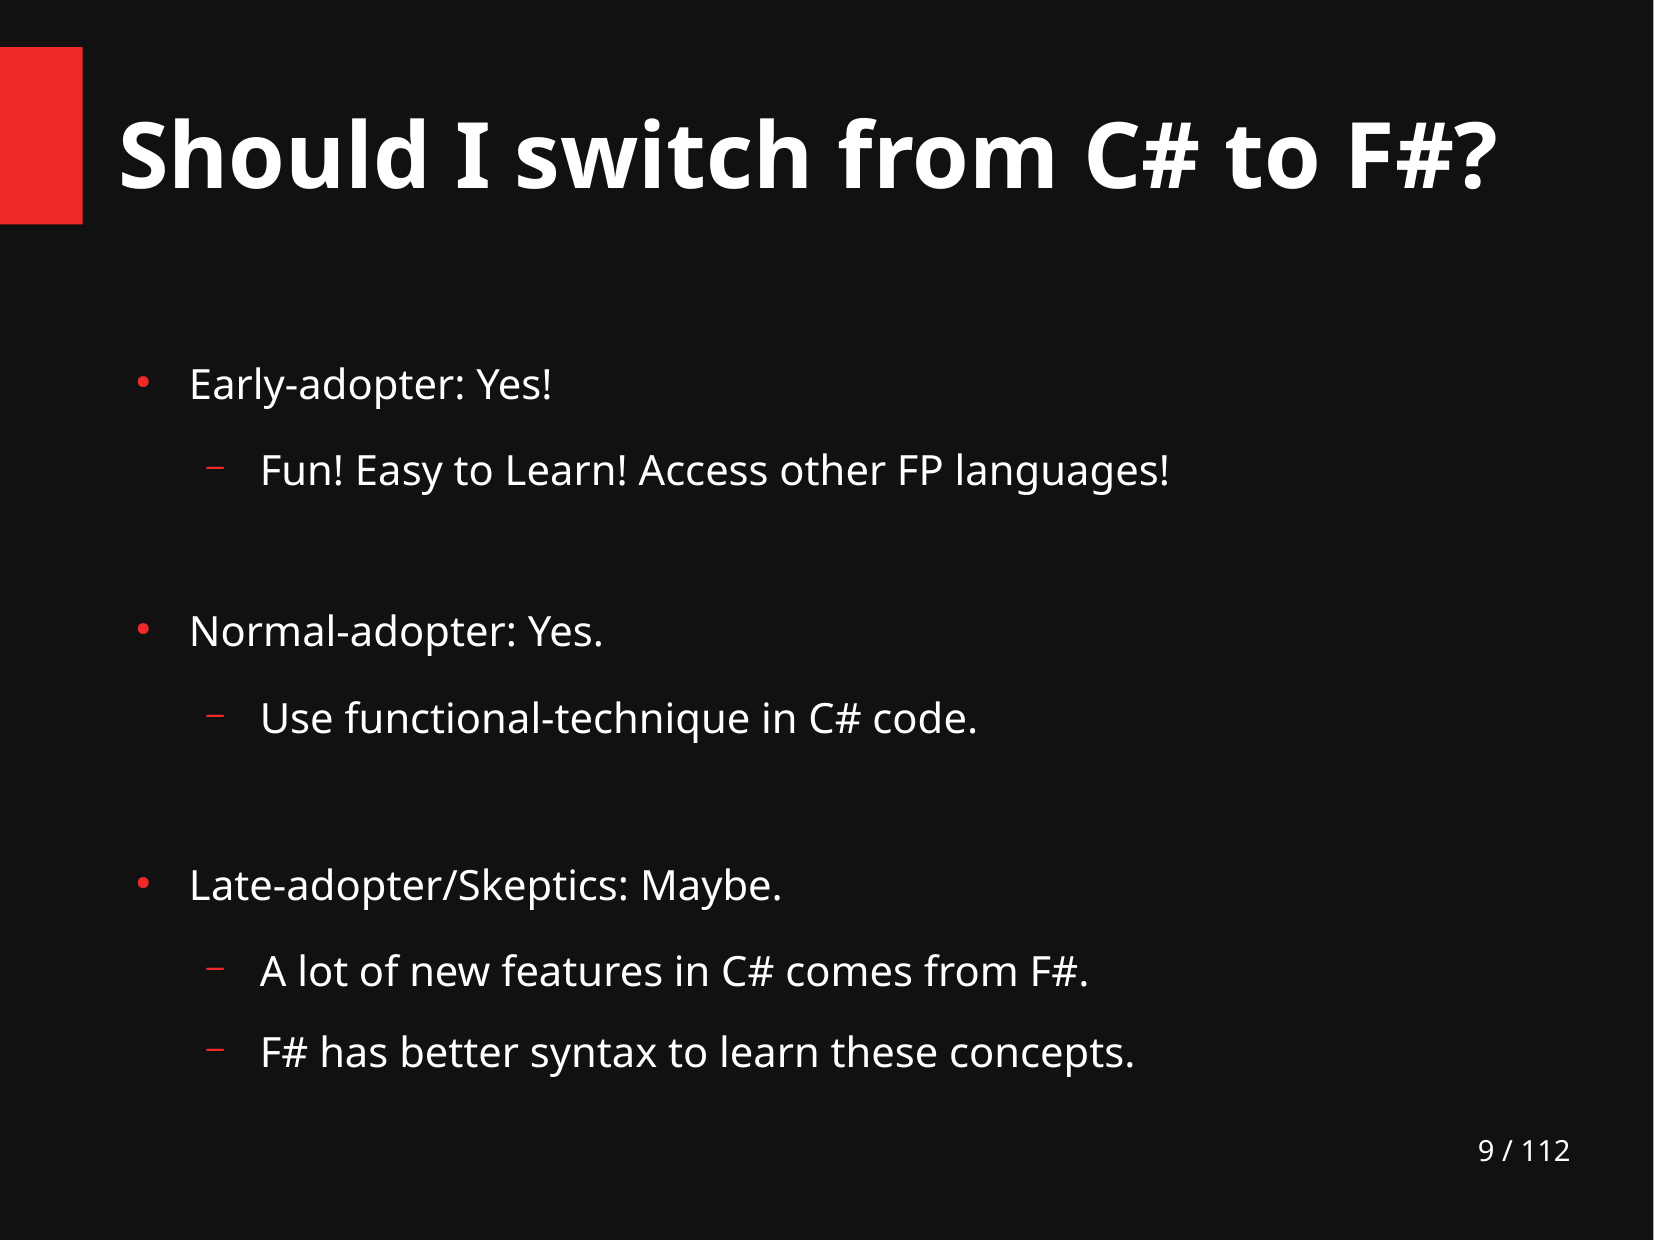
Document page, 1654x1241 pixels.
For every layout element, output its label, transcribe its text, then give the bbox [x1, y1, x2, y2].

title Should I switch from C# to F#? [118, 49, 1571, 257]
list Early-adopter: Yes! Fun! Easy to Learn! Access other FP languages! Normal-adopter: Yes. Use functional-technique in C# code. Late-adopter/Skeptics: Maybe. A lot of new features in C# comes from F#. F# has better syntax to learn these concepts. [118, 354, 1536, 1074]
